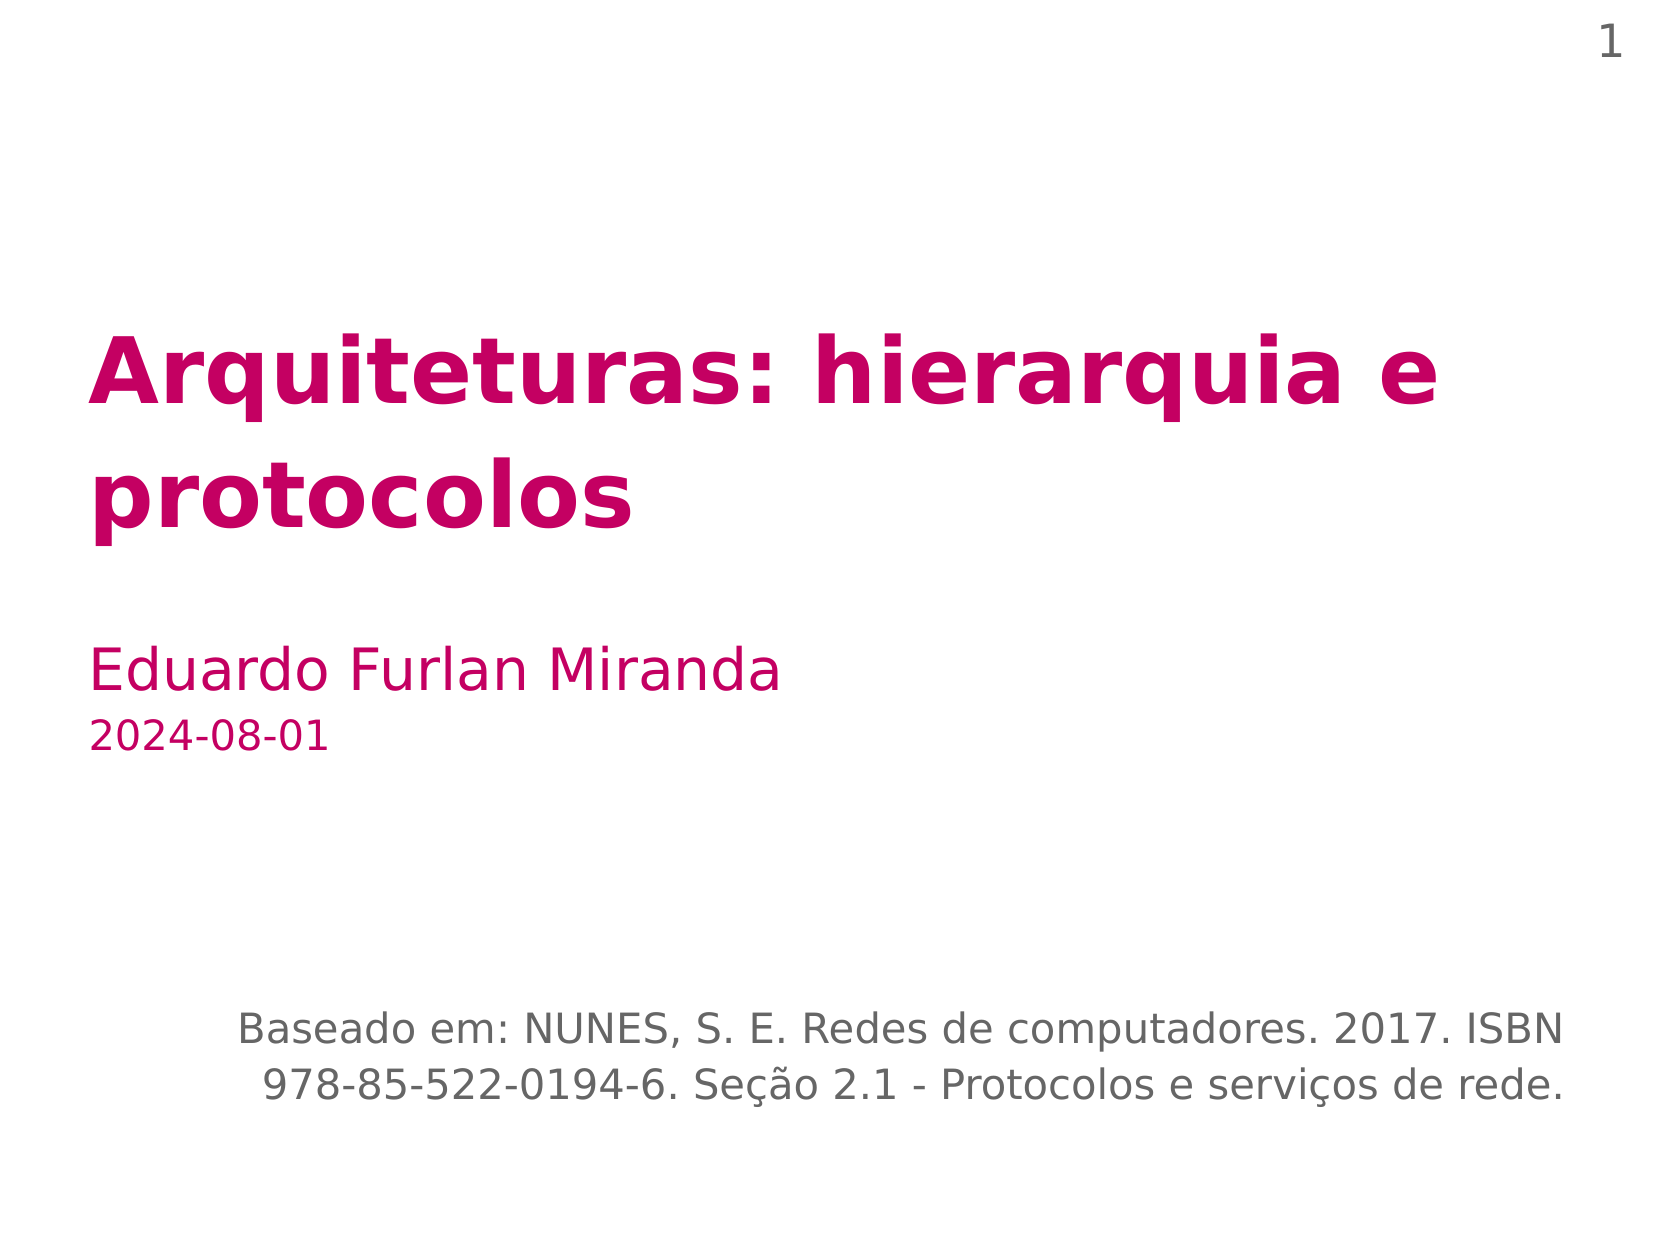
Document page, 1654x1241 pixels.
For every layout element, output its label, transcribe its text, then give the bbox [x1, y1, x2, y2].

list Baseado em: NUNES, S. E. Redes de computadores. 2017. ISBN 978-85-522-0194-6. Seção 2.1 - Protocolos e serviços de rede. [206, 998, 1565, 1211]
title Arquiteturas: hierarquia e protocolos Eduardo Furlan Miranda 2024-08-01 [88, 29, 1565, 1034]
